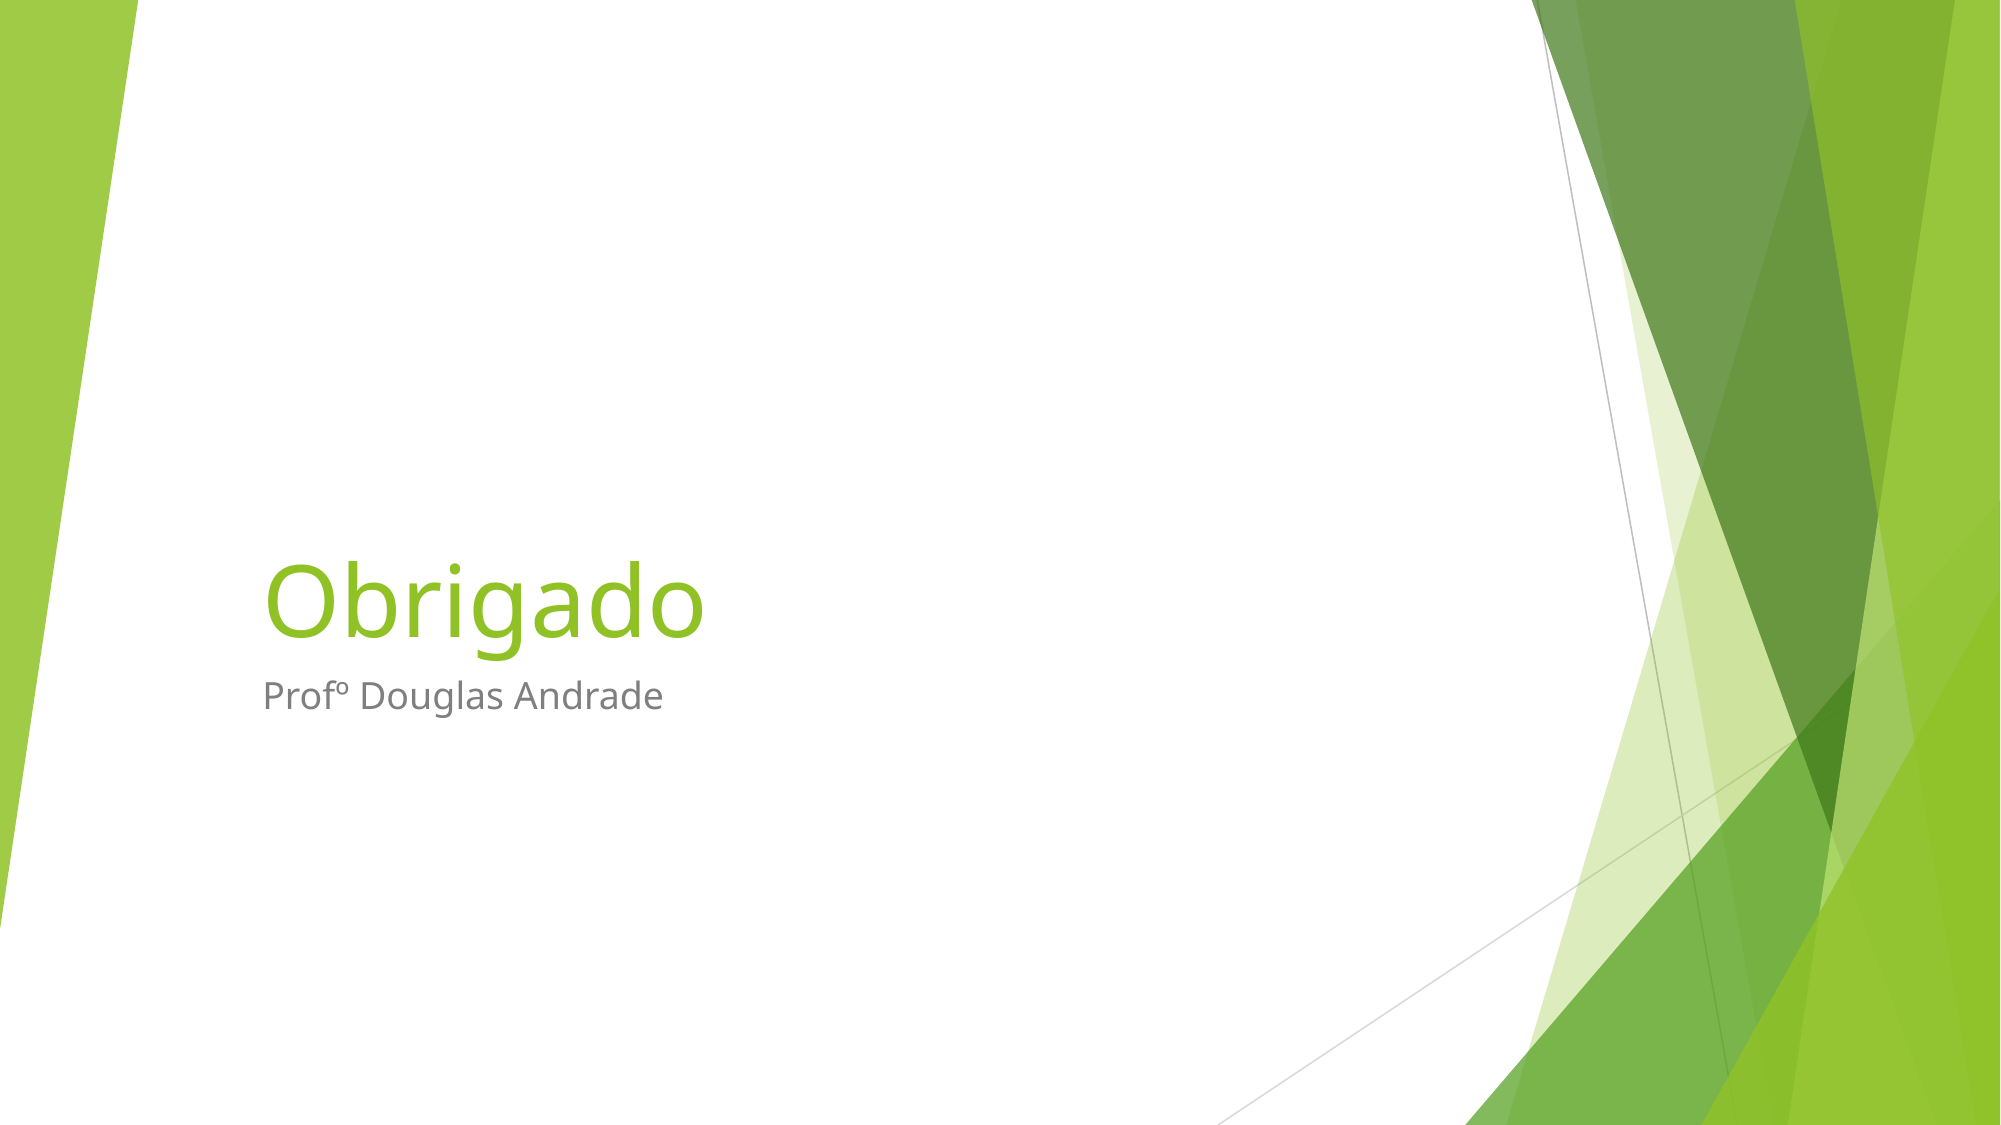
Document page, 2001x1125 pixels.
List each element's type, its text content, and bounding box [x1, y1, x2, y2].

title Obrigado [247, 394, 1522, 664]
subtitle Profº Douglas Andrade [247, 664, 1522, 845]
